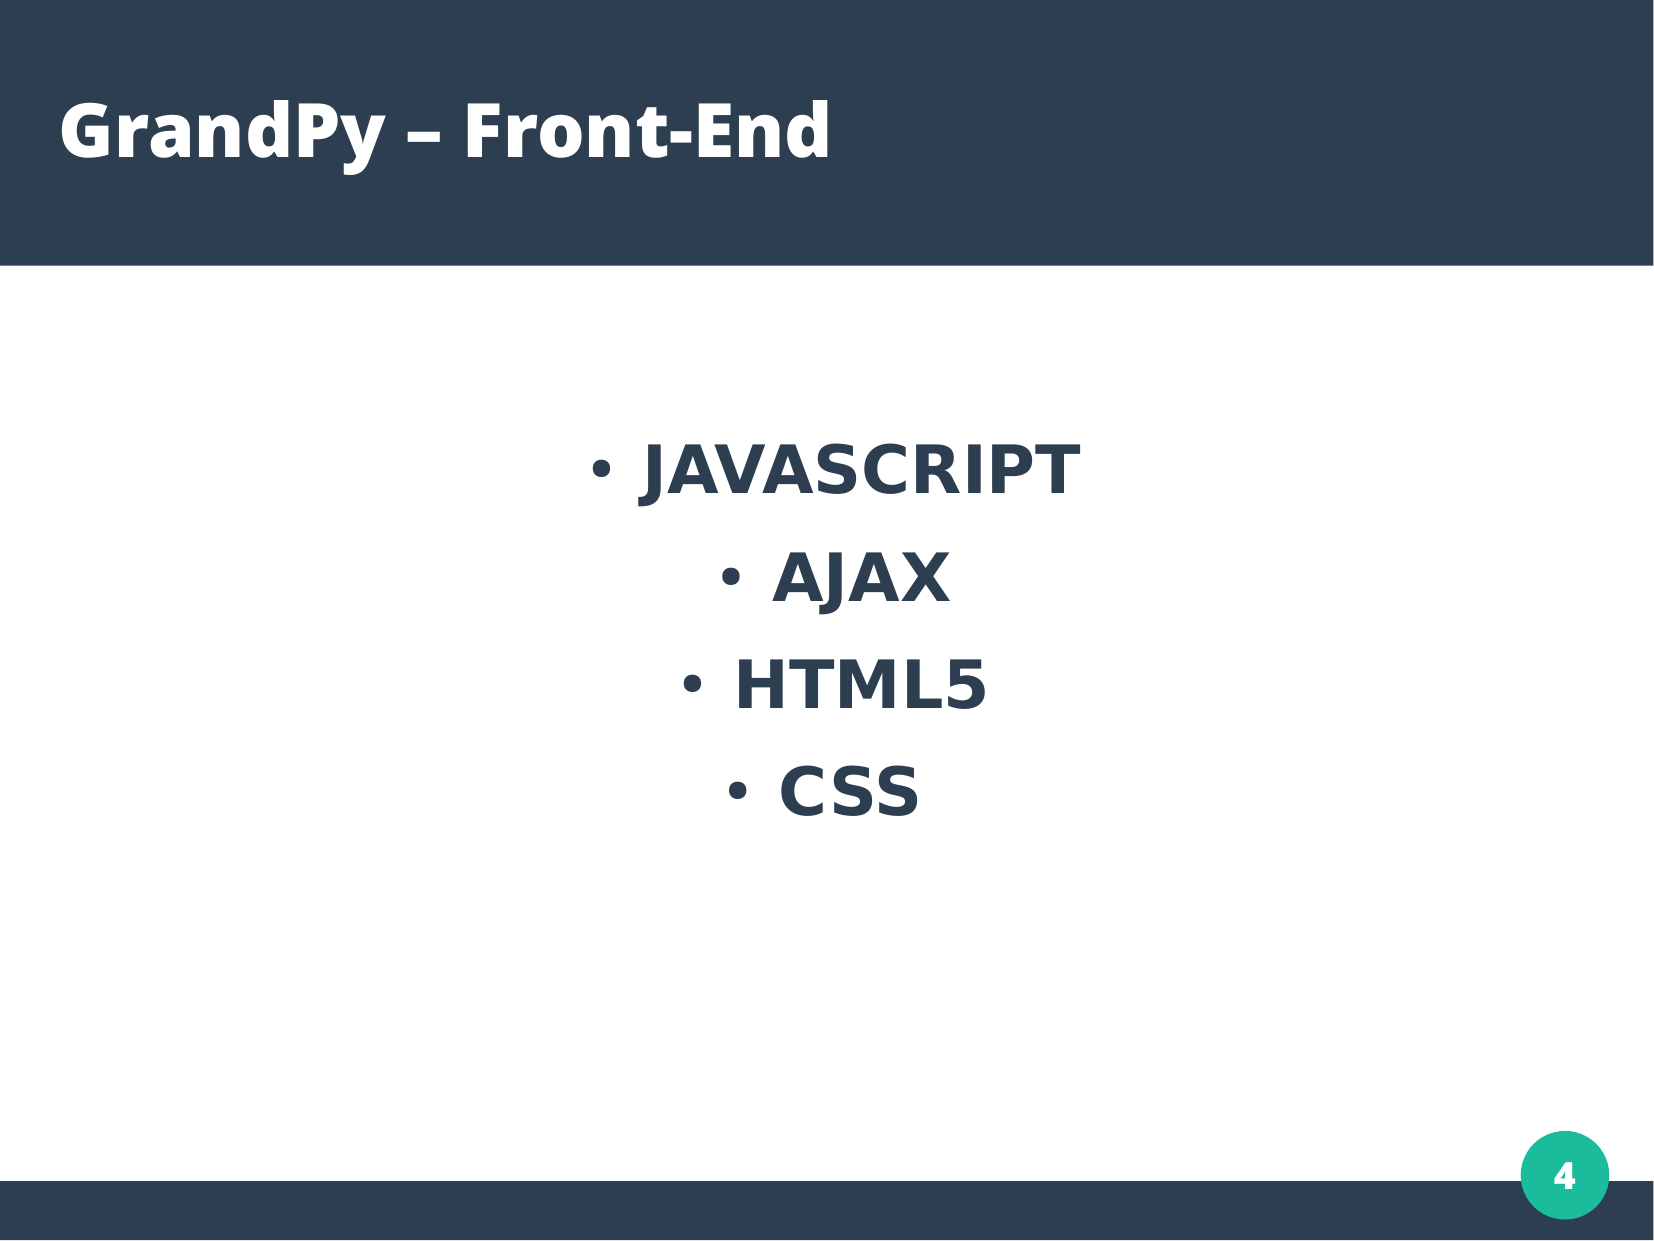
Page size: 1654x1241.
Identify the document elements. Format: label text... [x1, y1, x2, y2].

title GrandPy – Front-End [59, 49, 1595, 207]
list JAVASCRIPT AJAX HTML5 CSS [59, 324, 1595, 1152]
